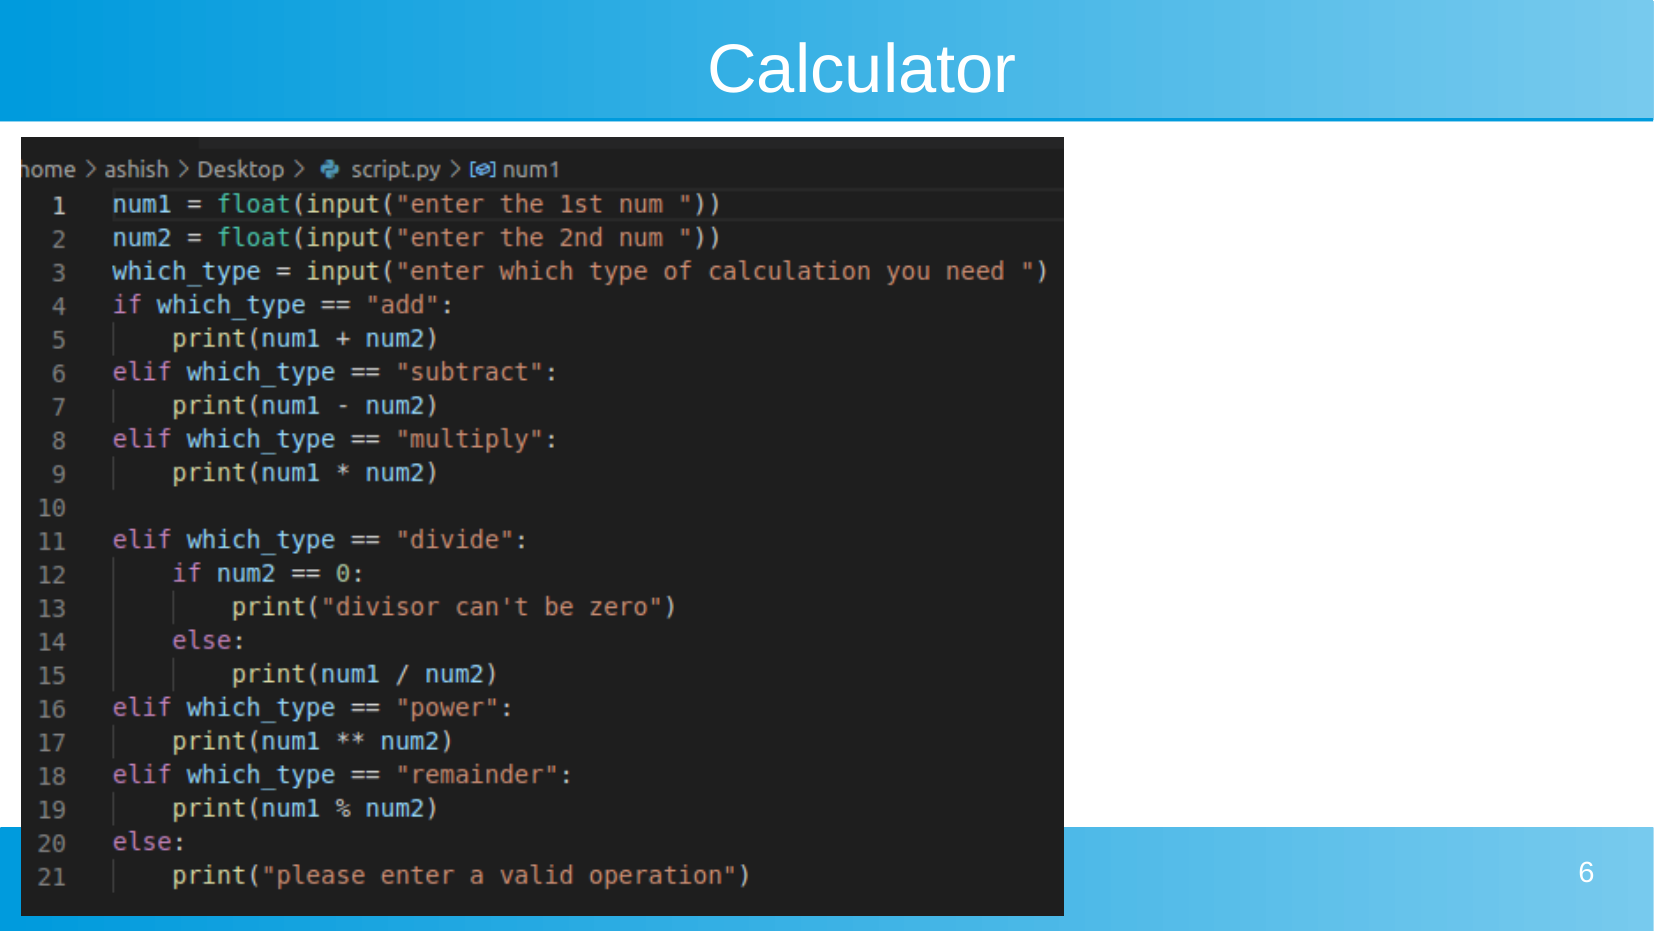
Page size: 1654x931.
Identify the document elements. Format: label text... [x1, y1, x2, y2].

title Calculator [59, 29, 1595, 108]
picture [21, 137, 1064, 916]
